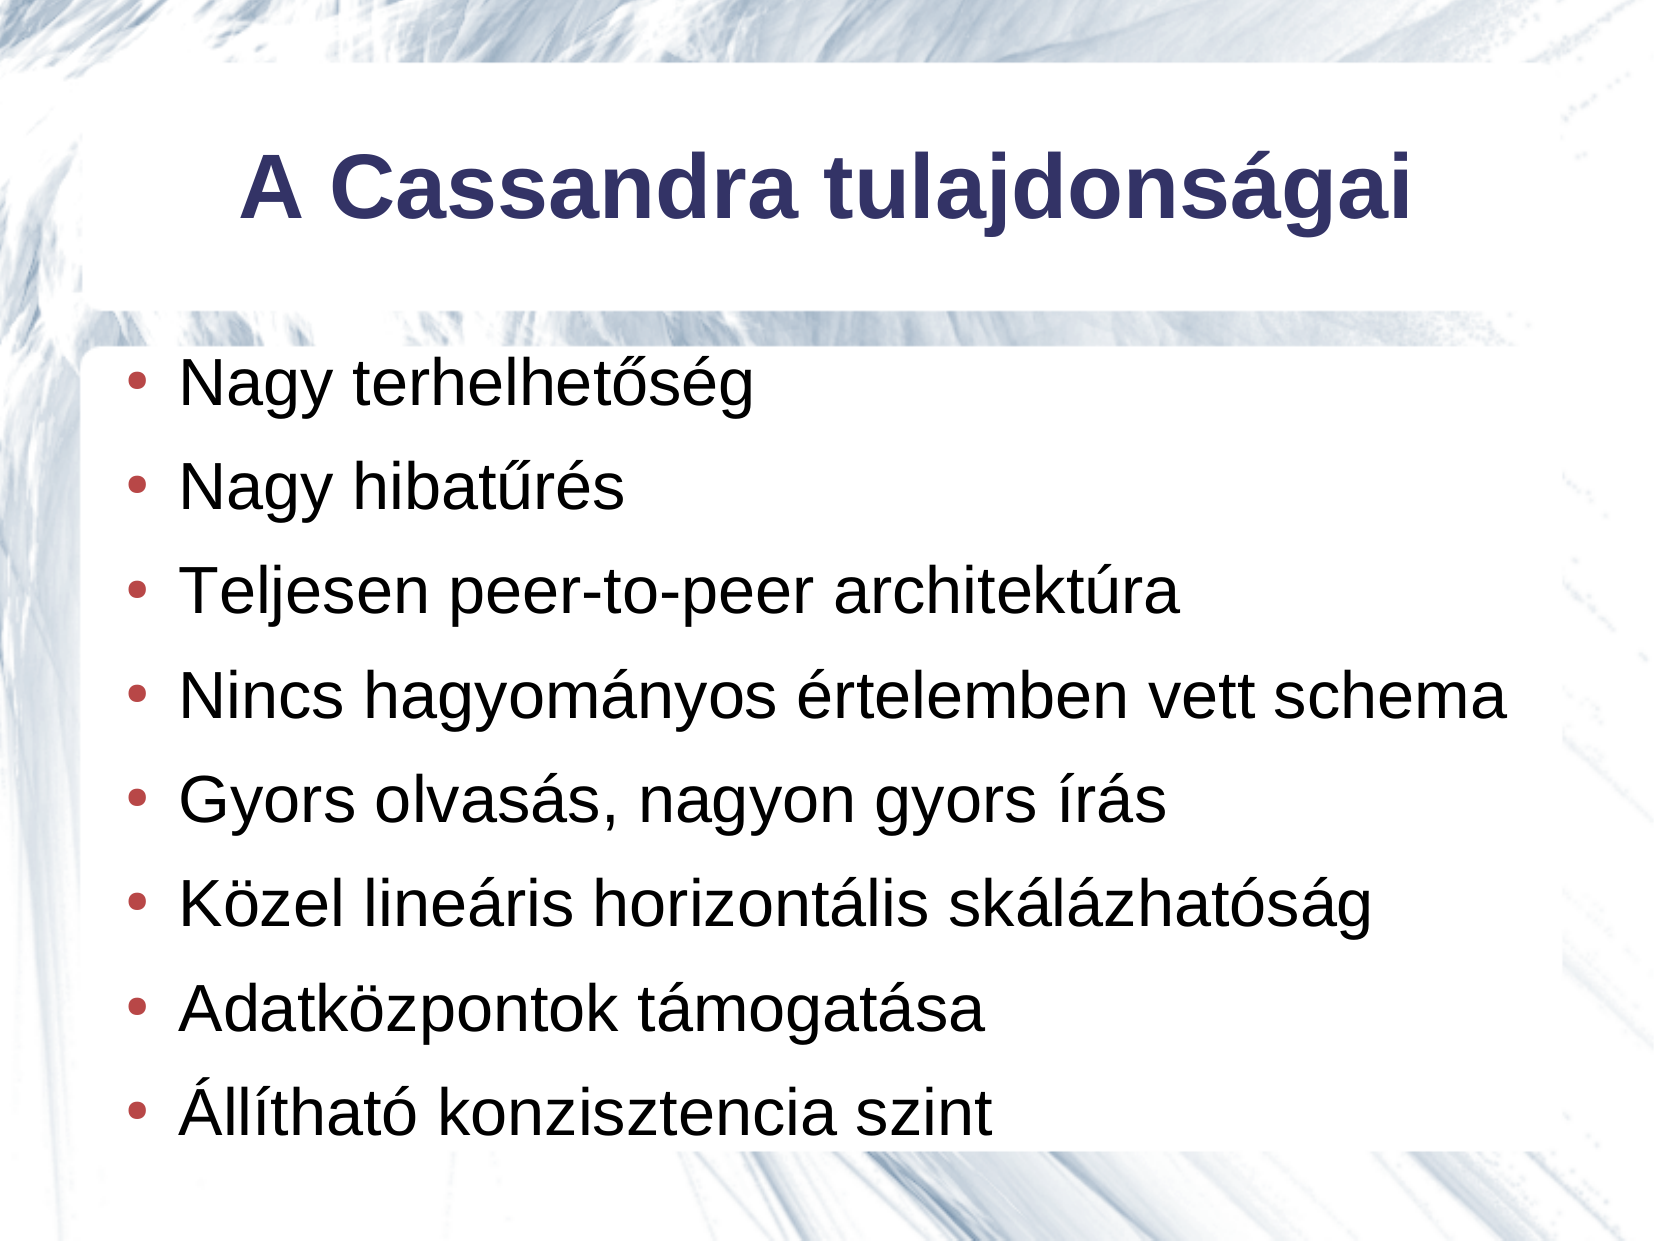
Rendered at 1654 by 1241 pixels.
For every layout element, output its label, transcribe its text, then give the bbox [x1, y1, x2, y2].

picture [0, 0, 1654, 1241]
title A Cassandra tulajdonságai [82, 73, 1571, 302]
list Nagy terhelhetőség Nagy hibatűrés Teljesen peer-to-peer architektúra Nincs hagyományos értelemben vett schema Gyors olvasás, nagyon gyors írás Közel lineáris horizontális skálázhatóság Adatközpontok támogatása Állítható konzisztencia szint [90, 345, 1537, 1164]
